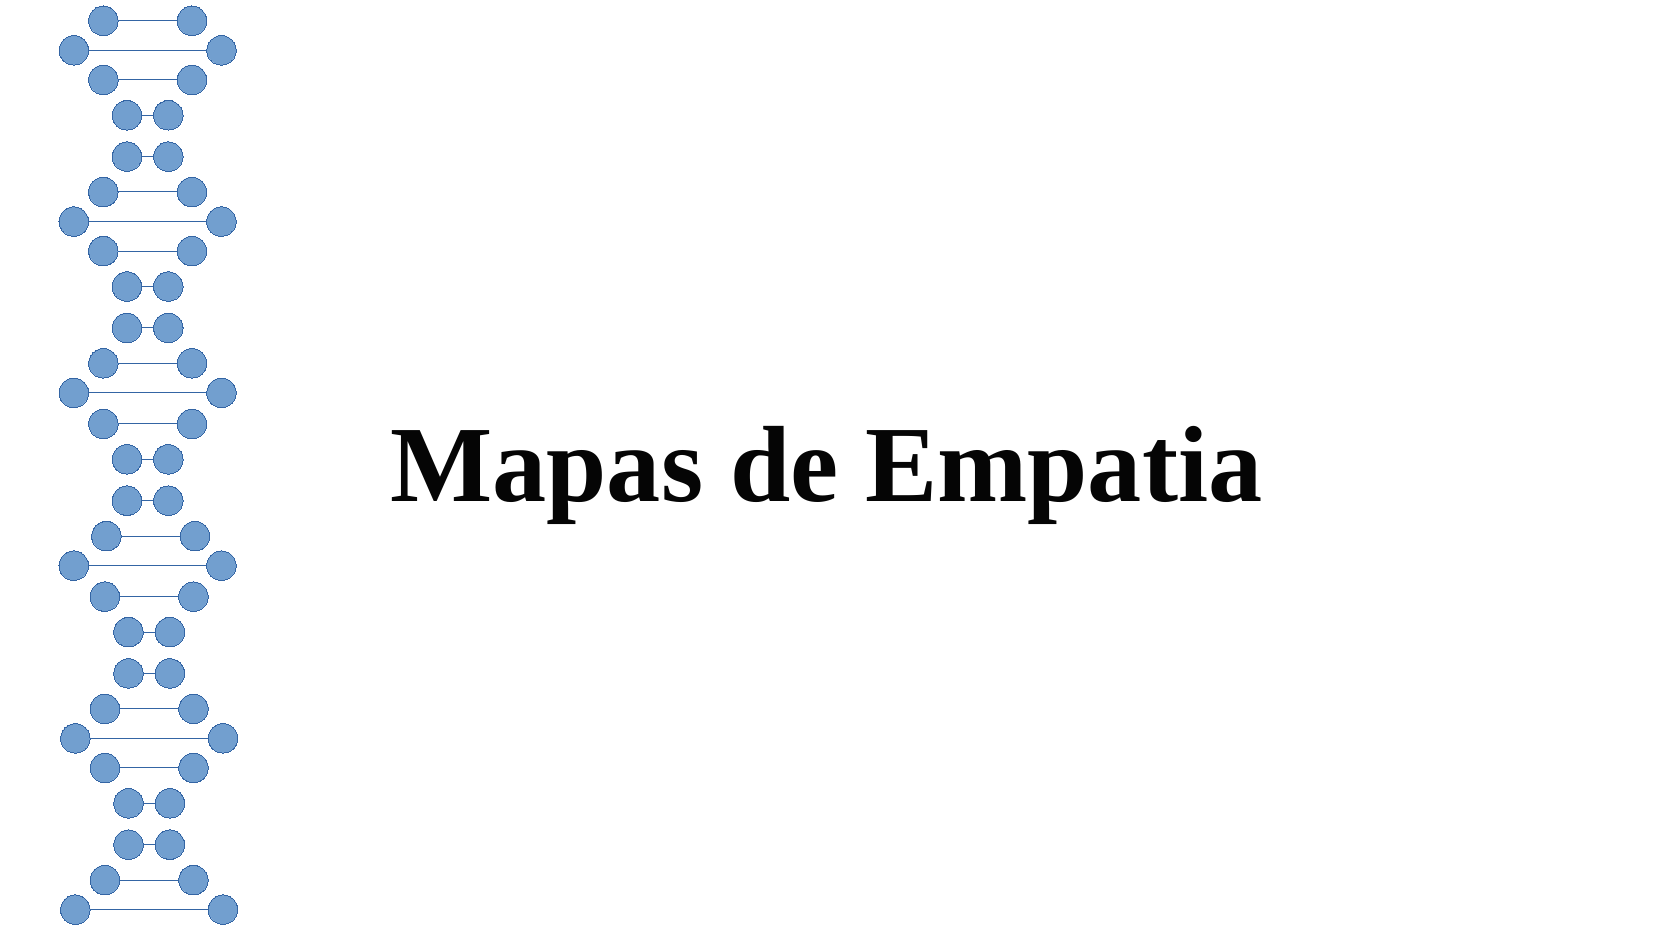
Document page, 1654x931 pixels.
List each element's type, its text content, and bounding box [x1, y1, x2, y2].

title Mapas de Empatia [0, 0, 1654, 931]
